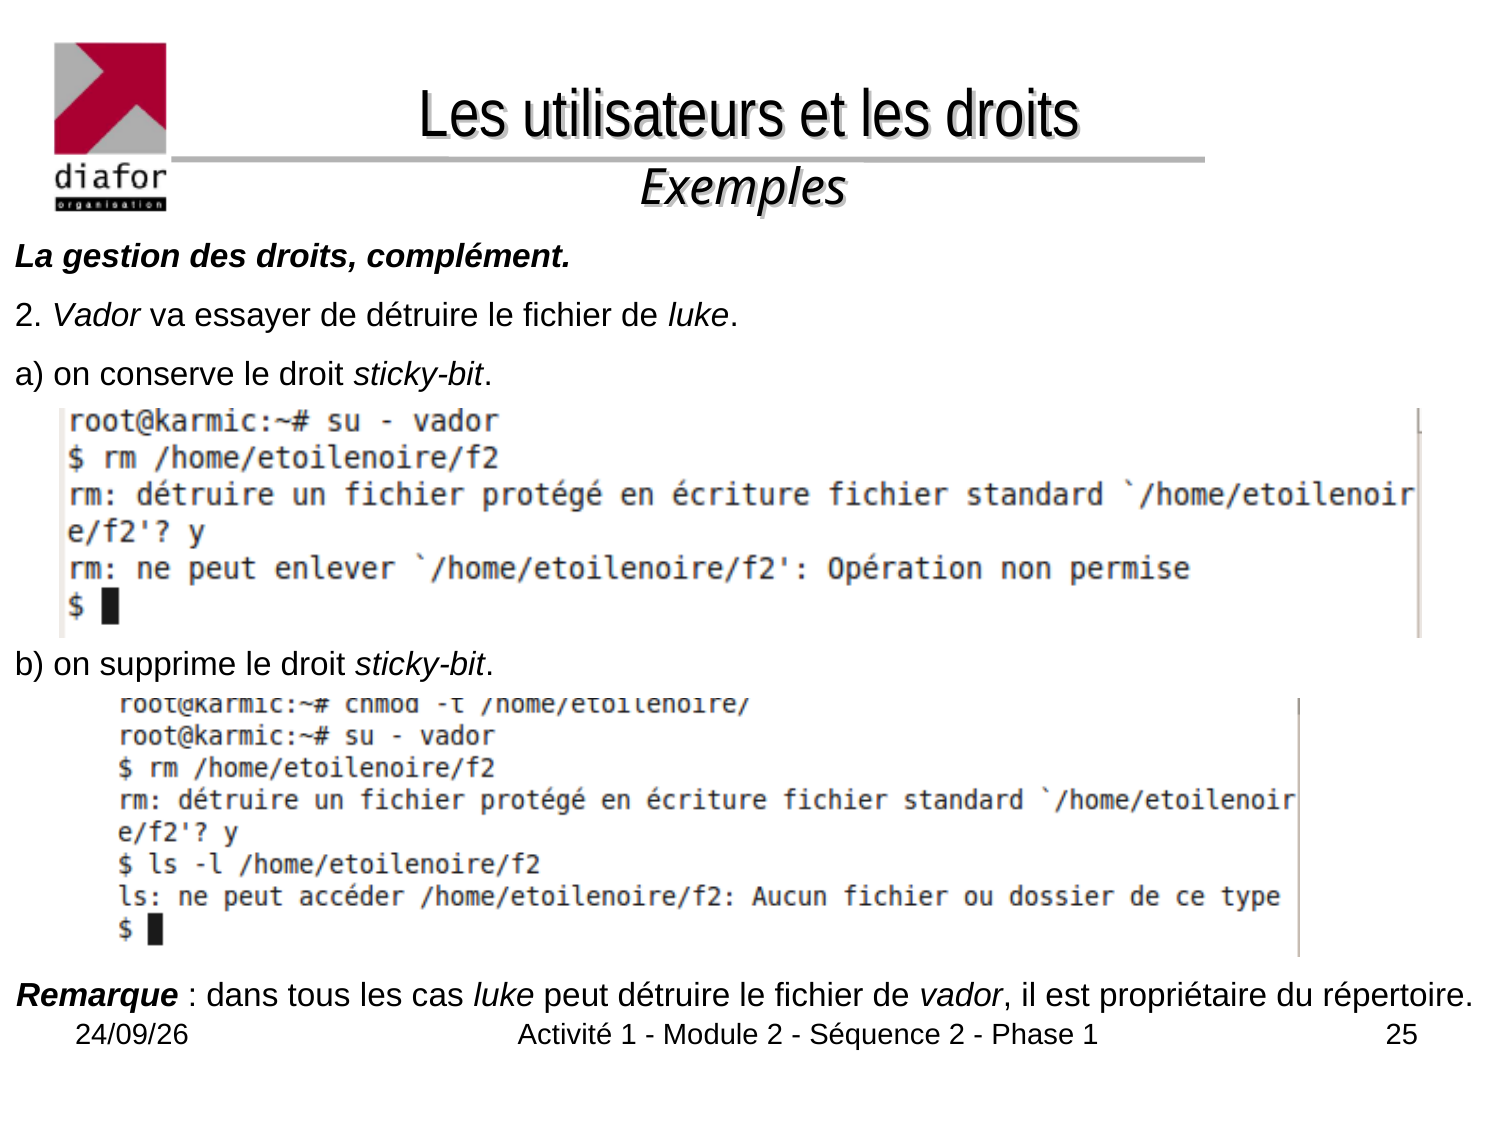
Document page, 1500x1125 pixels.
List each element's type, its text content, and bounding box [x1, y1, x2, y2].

title Les utilisateurs et les droits Exemples [75, 45, 1426, 250]
text_box 2. Vador va essayer de détruire le fichier de luke. [0, 295, 754, 341]
text_box La gestion des droits, complément. [0, 236, 587, 282]
picture [59, 408, 1422, 638]
text_box b) on supprime le droit sticky-bit. [0, 643, 510, 689]
picture [118, 698, 1300, 957]
text_box a) on conserve le droit sticky-bit. [0, 354, 508, 400]
text_box Remarque : dans tous les cas luke peut détruire le fichier de vador, il est propriétaire du répertoire. [1, 974, 1490, 1020]
picture [53, 42, 168, 213]
